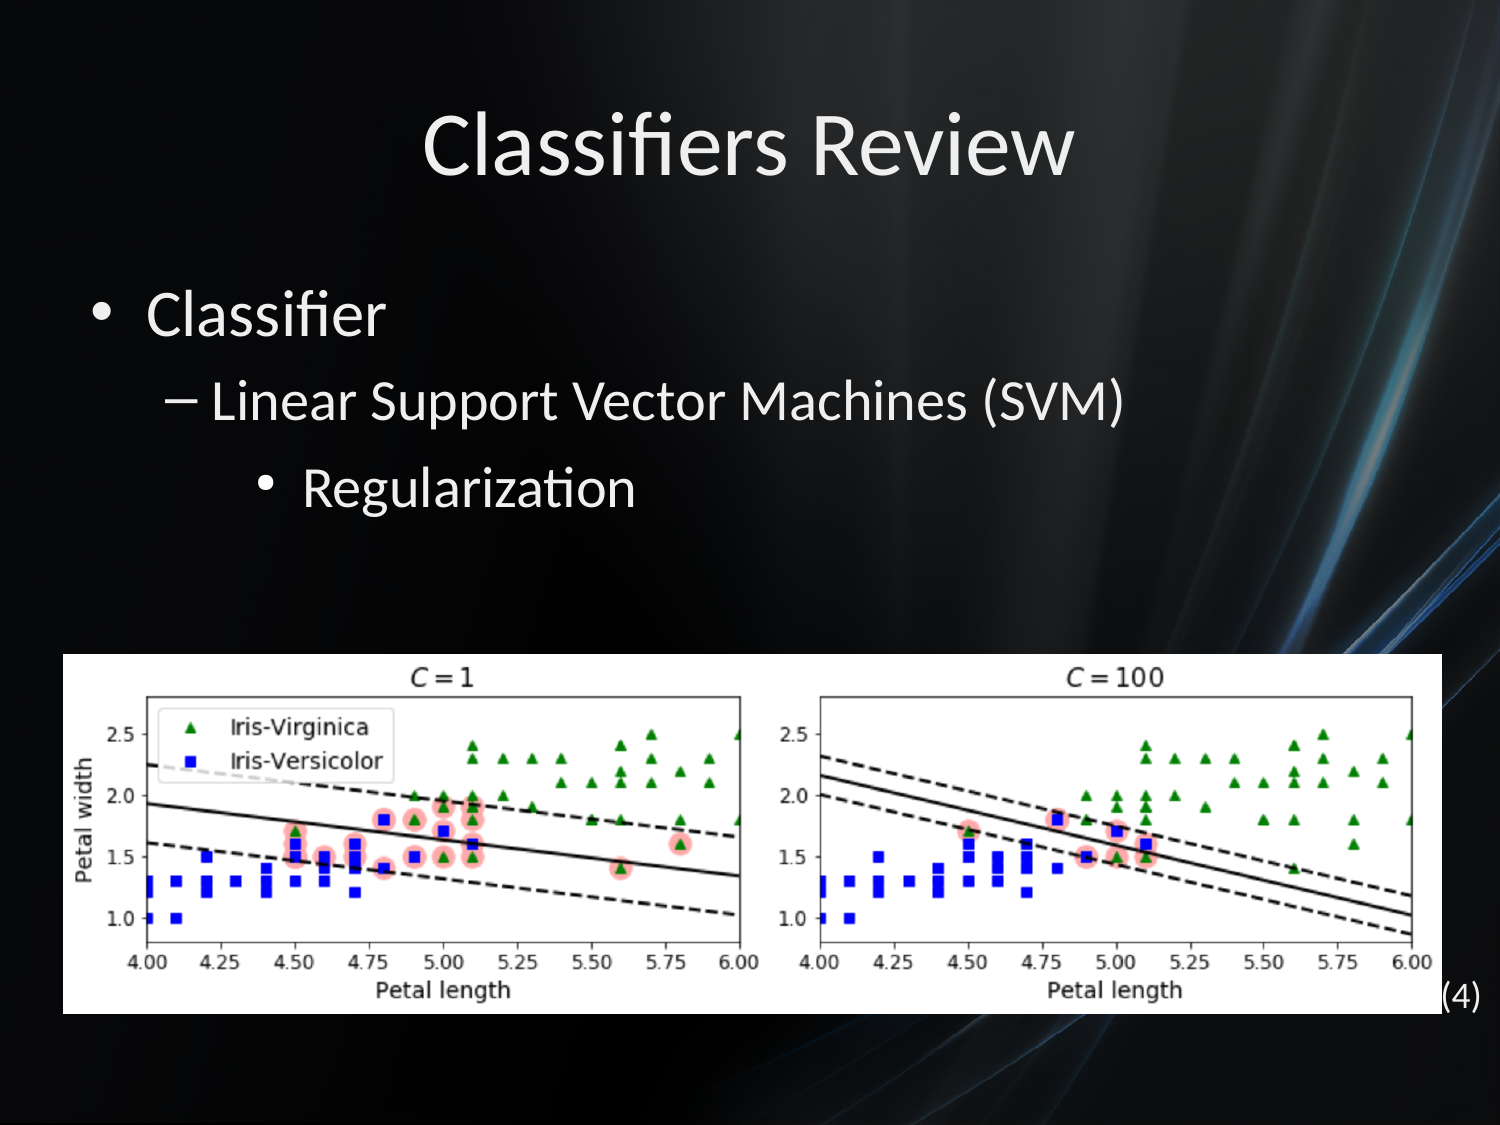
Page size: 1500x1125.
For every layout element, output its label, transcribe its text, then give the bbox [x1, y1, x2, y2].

list Classifier Linear Support Vector Machines (SVM) Regularization [75, 262, 1425, 654]
title Classifiers Review [75, 45, 1425, 233]
text_box (4) [1425, 972, 1500, 1031]
picture [0, 0, 1500, 1125]
